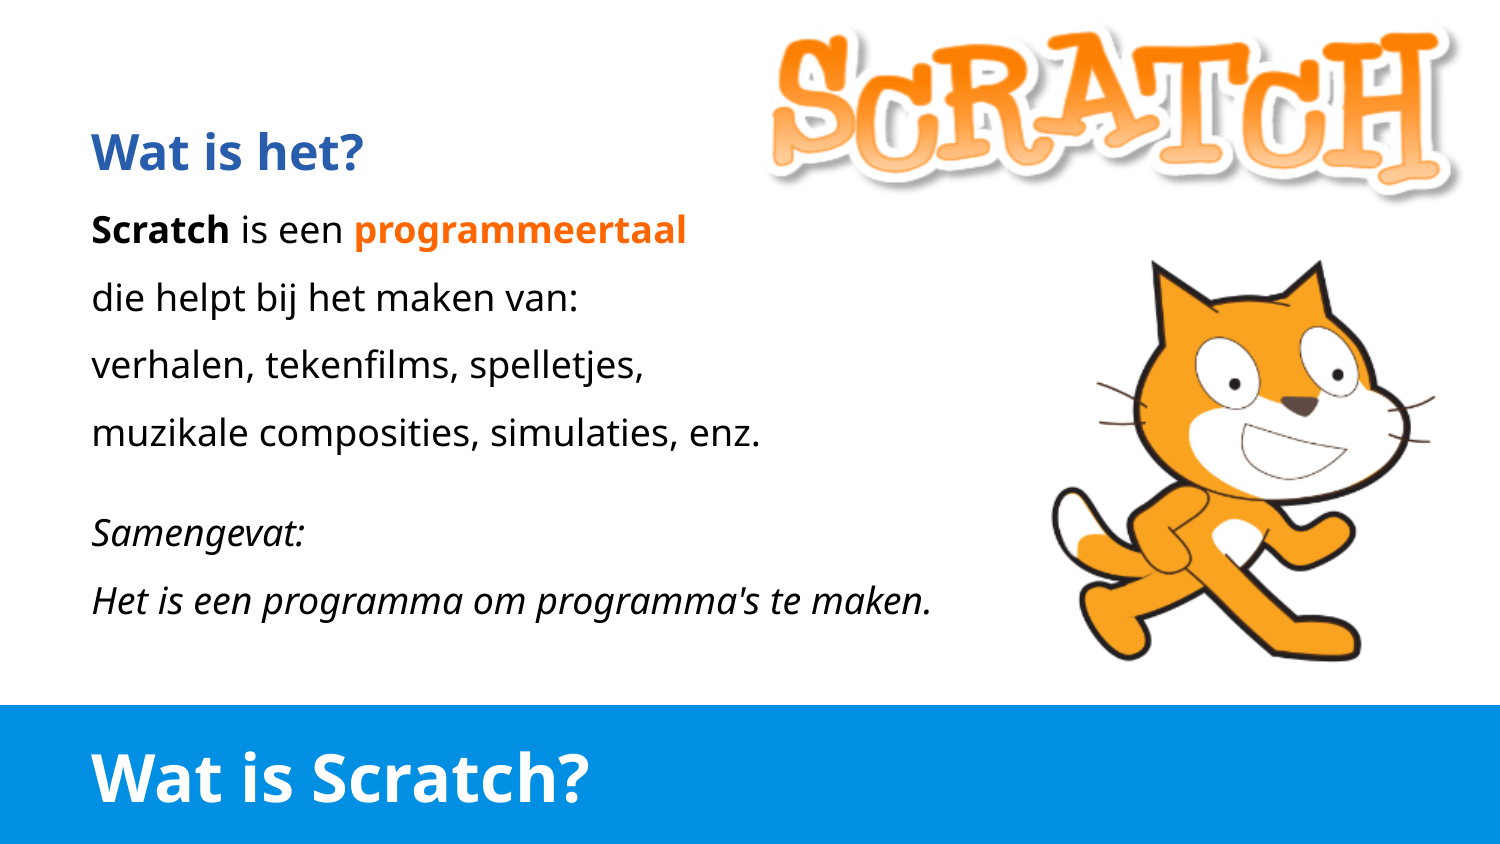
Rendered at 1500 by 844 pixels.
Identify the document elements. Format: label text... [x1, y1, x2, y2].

subtitle Wat is het? [76, 75, 762, 152]
picture [1023, 250, 1465, 679]
title Wat is Scratch? [76, 721, 1500, 828]
list Scratch is een programmeertaal die helpt bij het maken van: verhalen, tekenfilms, spelletjes, muzikale composities, simulaties, enz. Samengevat: Het is een programma om programma's te maken. [76, 168, 1056, 500]
picture [762, 19, 1465, 208]
picture [0, 705, 1500, 844]
